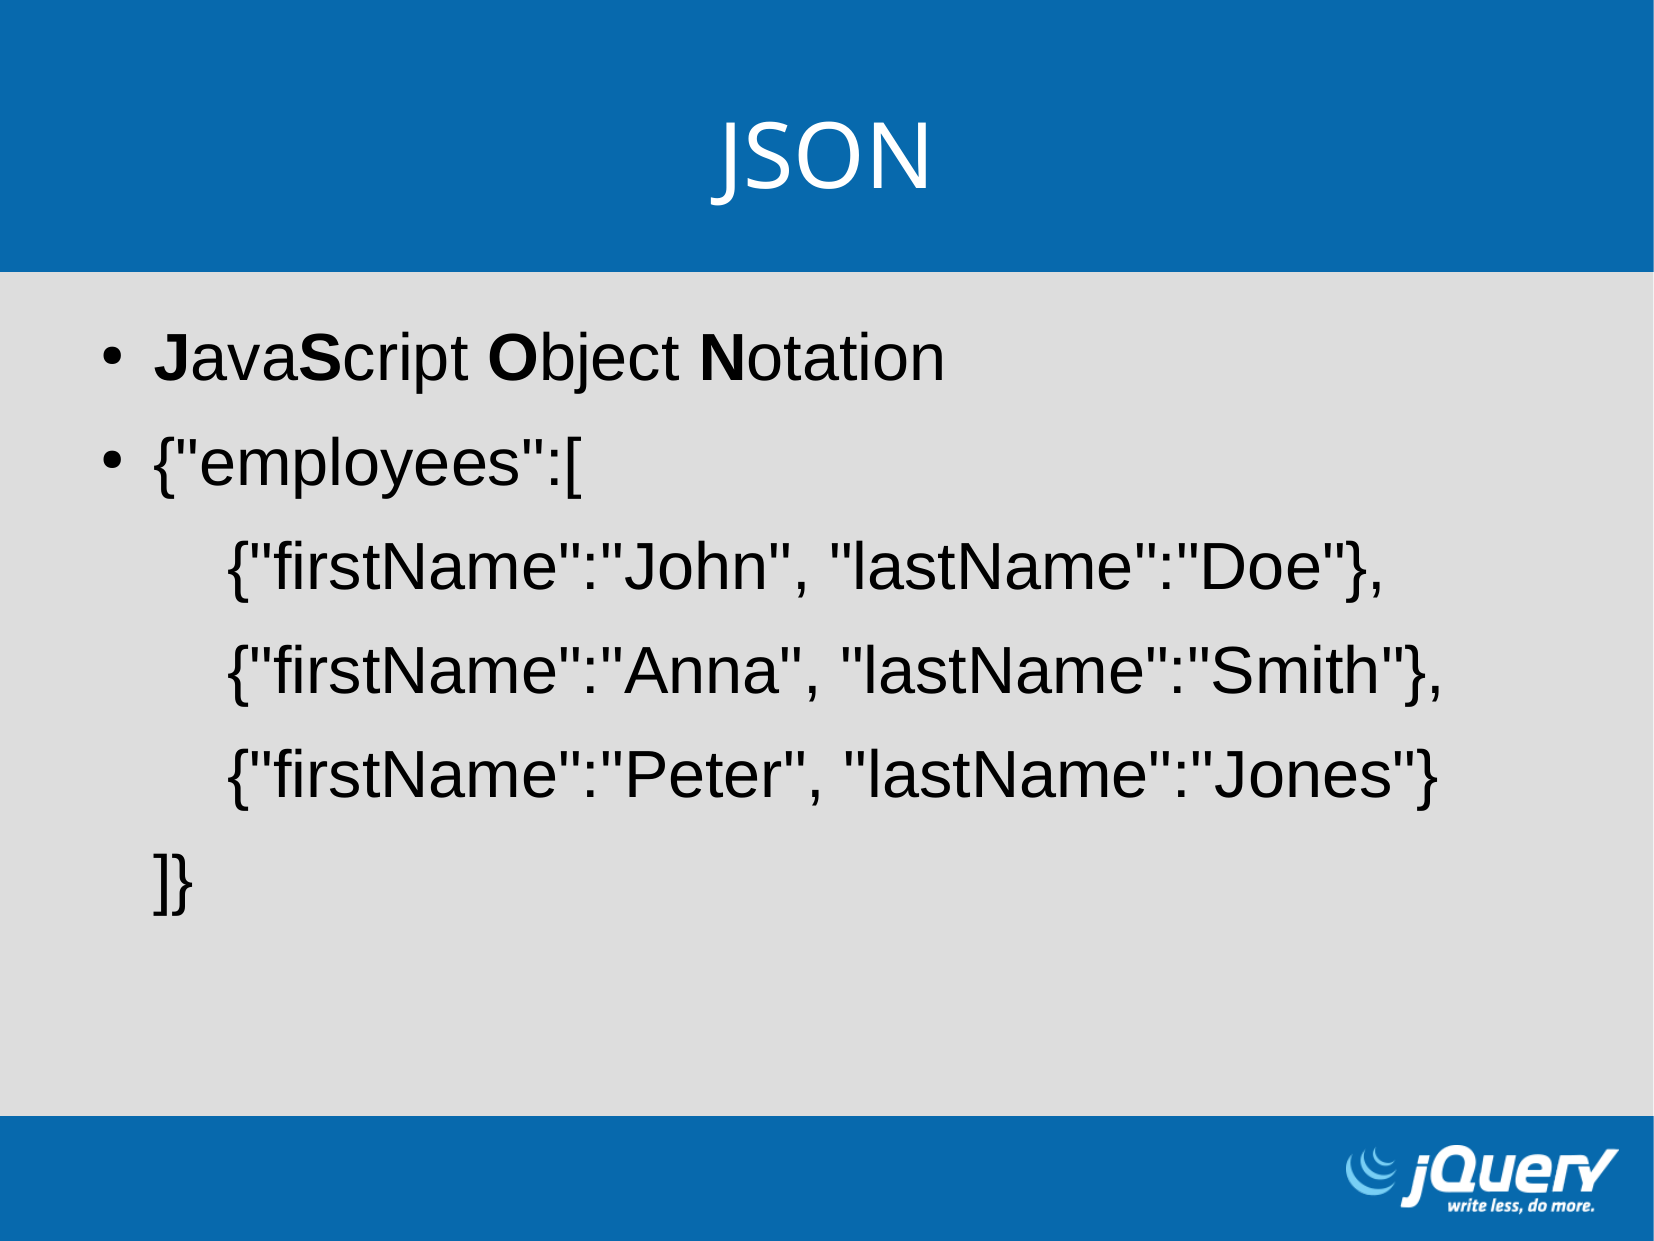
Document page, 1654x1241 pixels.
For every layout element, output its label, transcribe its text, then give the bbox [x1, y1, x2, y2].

list JavaScript Object Notation {"employees":[ {"firstName":"John", "lastName":"Doe"}, {"firstName":"Anna", "lastName":"Smith"}, {"firstName":"Peter", "lastName":"Jones"} ]} [82, 320, 1571, 1040]
title JSON [82, 49, 1571, 257]
picture [0, 1116, 1654, 1241]
picture [0, 0, 1654, 272]
